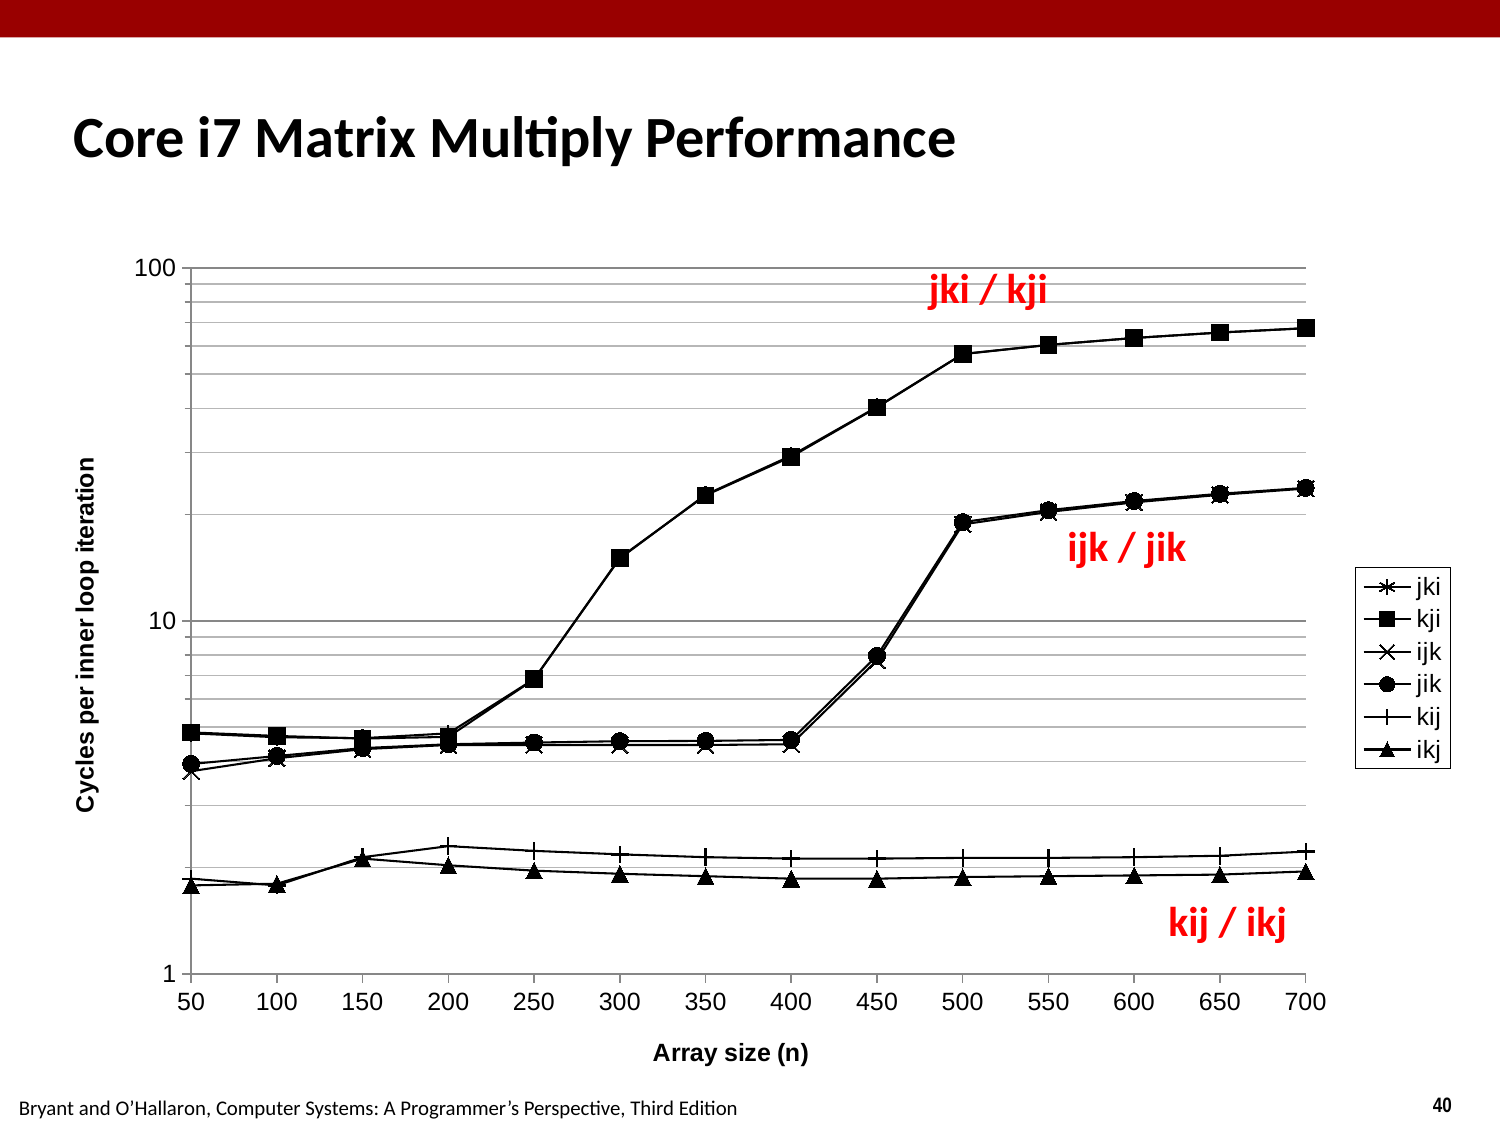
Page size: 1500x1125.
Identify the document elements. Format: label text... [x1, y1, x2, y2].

text_box jki / kji [914, 254, 1063, 320]
chart [37, 237, 1463, 1099]
text_box ijk / jik [1052, 512, 1202, 578]
text_box kij / ikj [1153, 887, 1303, 953]
title Core i7 Matrix Multiply Performance [58, 71, 1304, 197]
